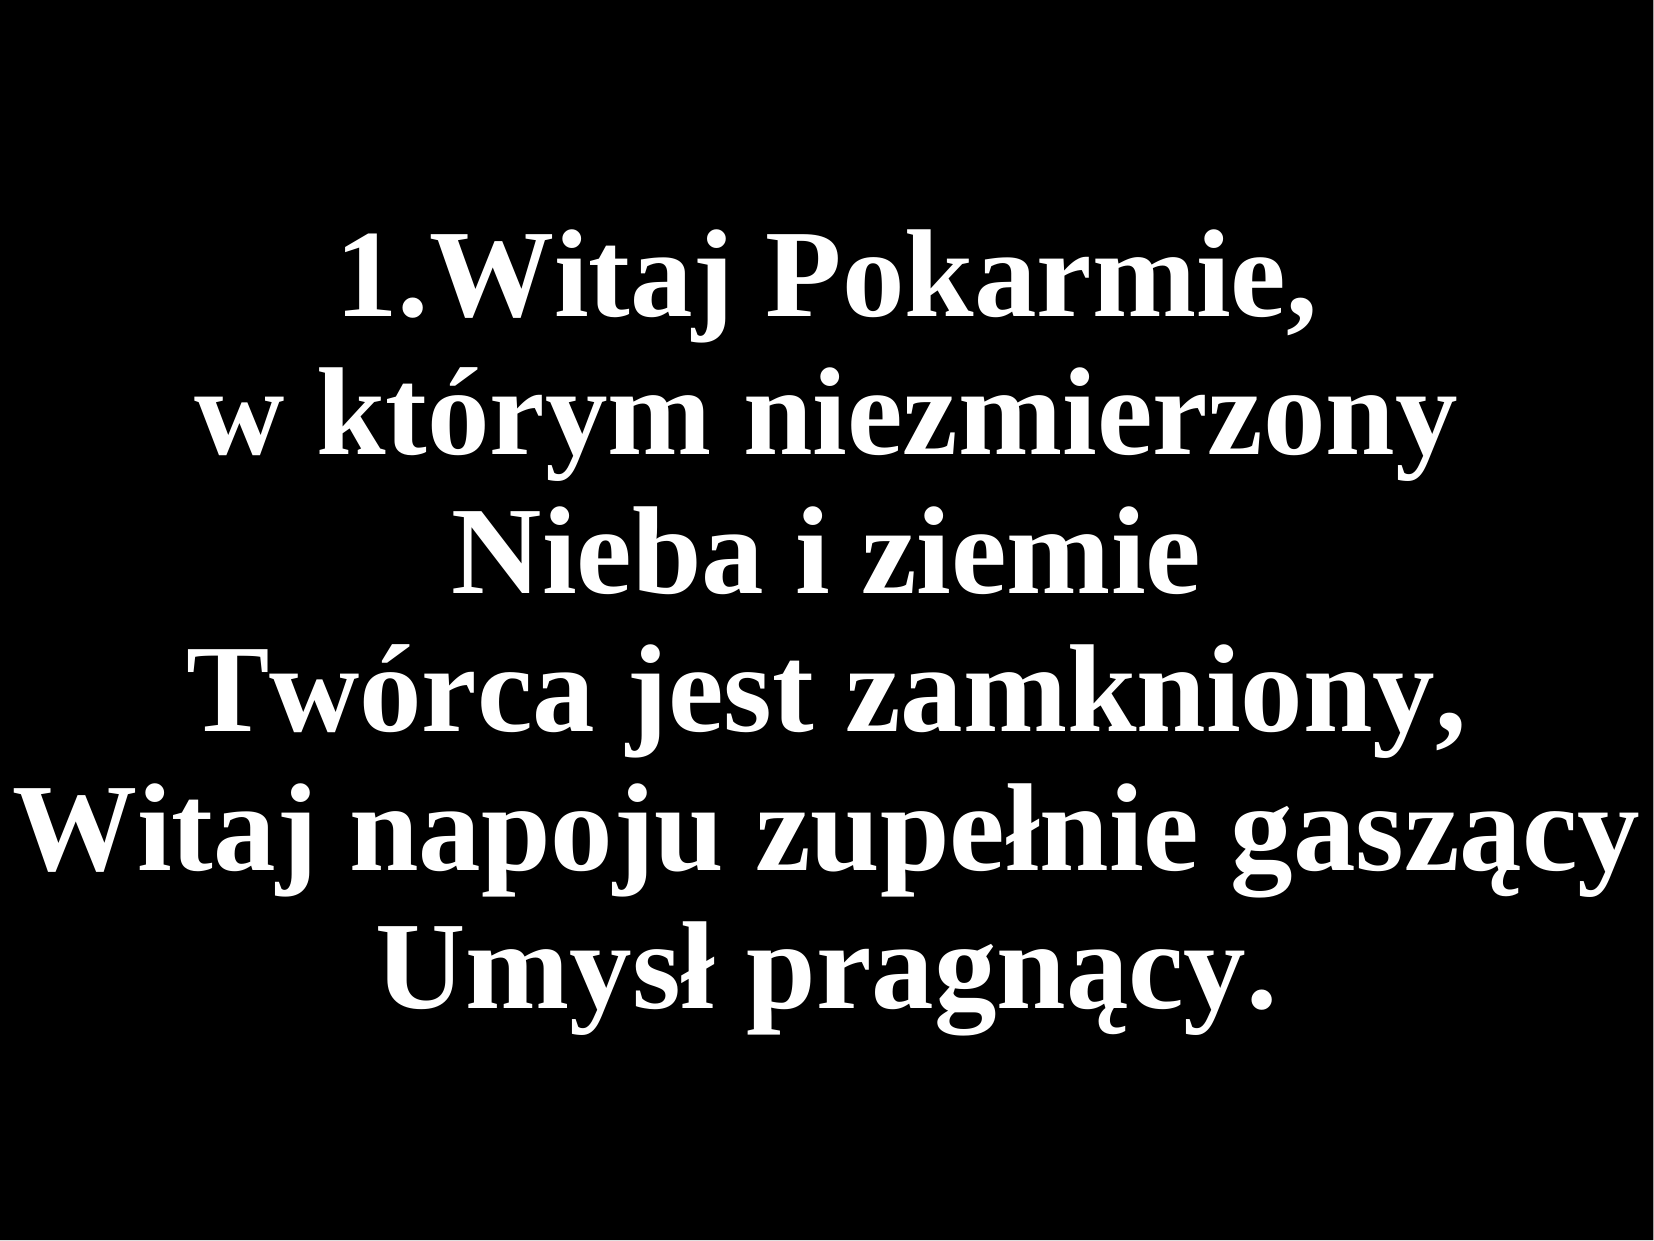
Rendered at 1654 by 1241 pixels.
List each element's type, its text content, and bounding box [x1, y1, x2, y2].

title 1.Witaj Pokarmie, w którym niezmierzony Nieba i ziemie Twórca jest zamkniony, Witaj napoju zupełnie gaszący Umysł pragnący. [0, 0, 1654, 1241]
